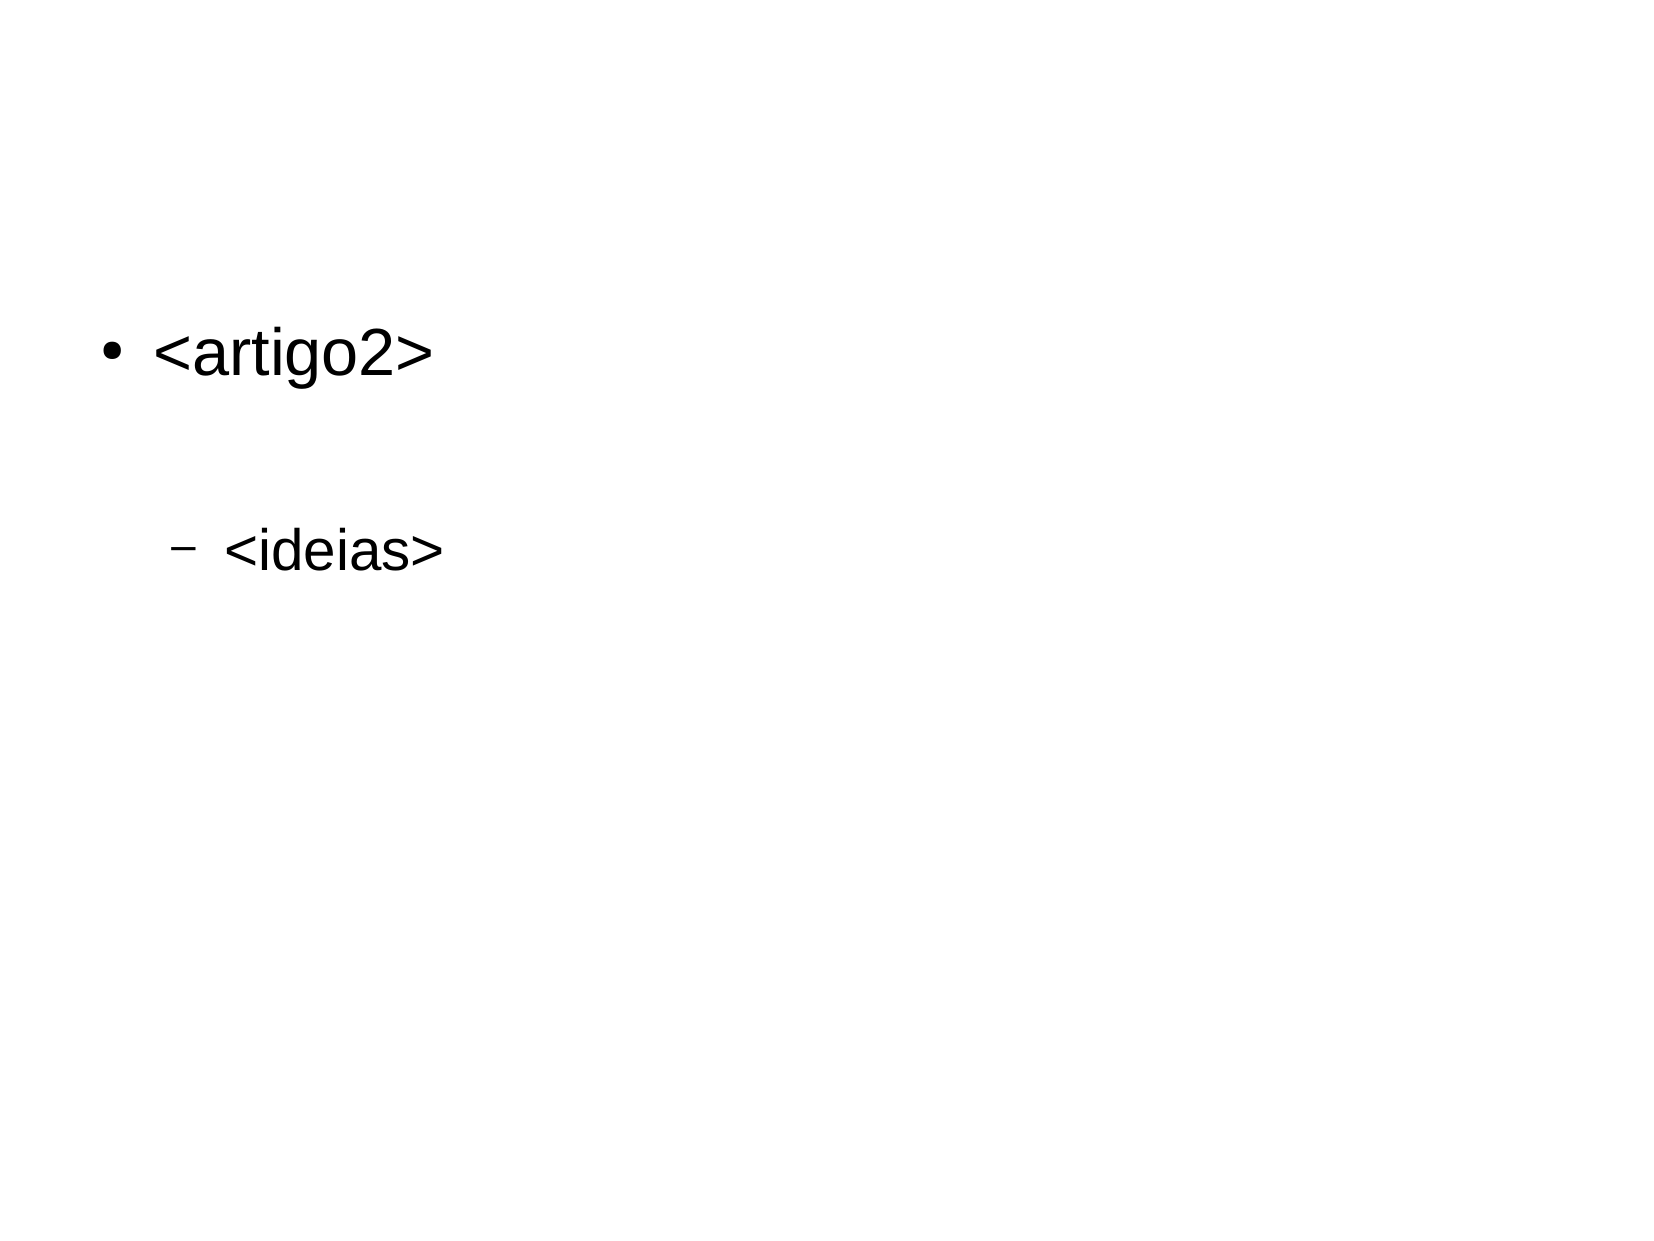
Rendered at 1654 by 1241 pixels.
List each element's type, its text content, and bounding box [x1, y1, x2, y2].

list <artigo2> <ideias> [82, 106, 1571, 1123]
